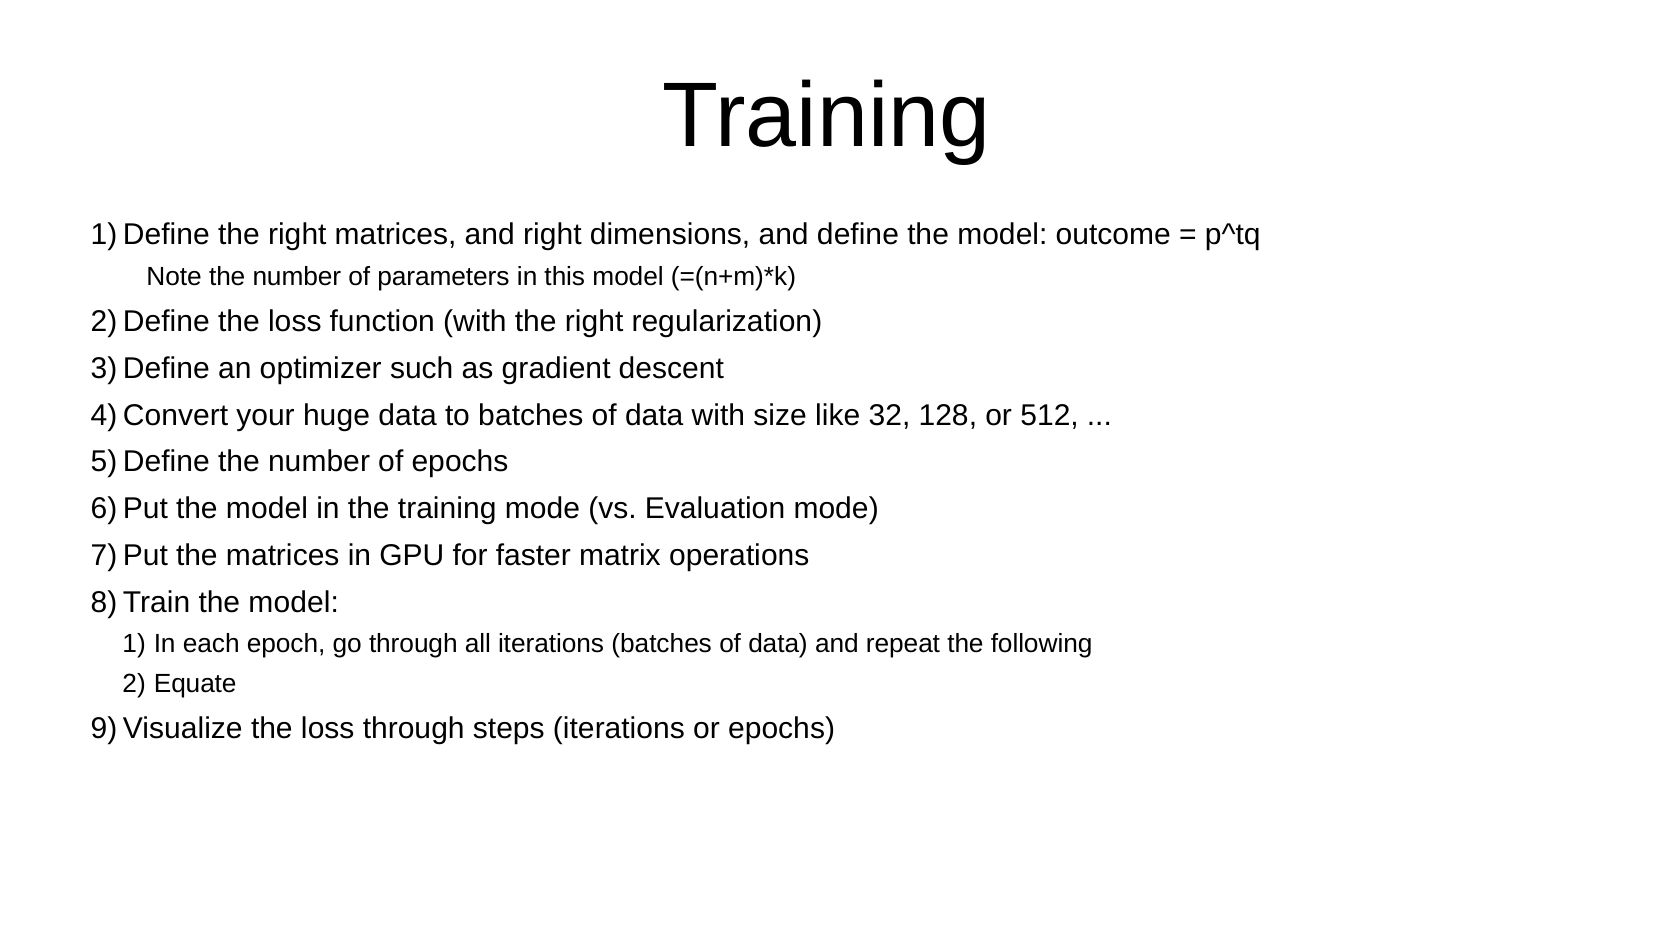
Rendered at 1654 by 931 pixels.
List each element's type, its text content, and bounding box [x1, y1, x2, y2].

list Define the right matrices, and right dimensions, and define the model: outcome = p^tq Note the number of parameters in this model (=(n+m)*k) Define the loss function (with the right regularization) Define an optimizer such as gradient descent Convert your huge data to batches of data with size like 32, 128, or 512, ... Define the number of epochs Put the model in the training mode (vs. Evaluation mode) Put the matrices in GPU for faster matrix operations Train the model: In each epoch, go through all iterations (batches of data) and repeat the following Equate Visualize the loss through steps (iterations or epochs) [82, 217, 1571, 758]
title Training [82, 37, 1571, 193]
